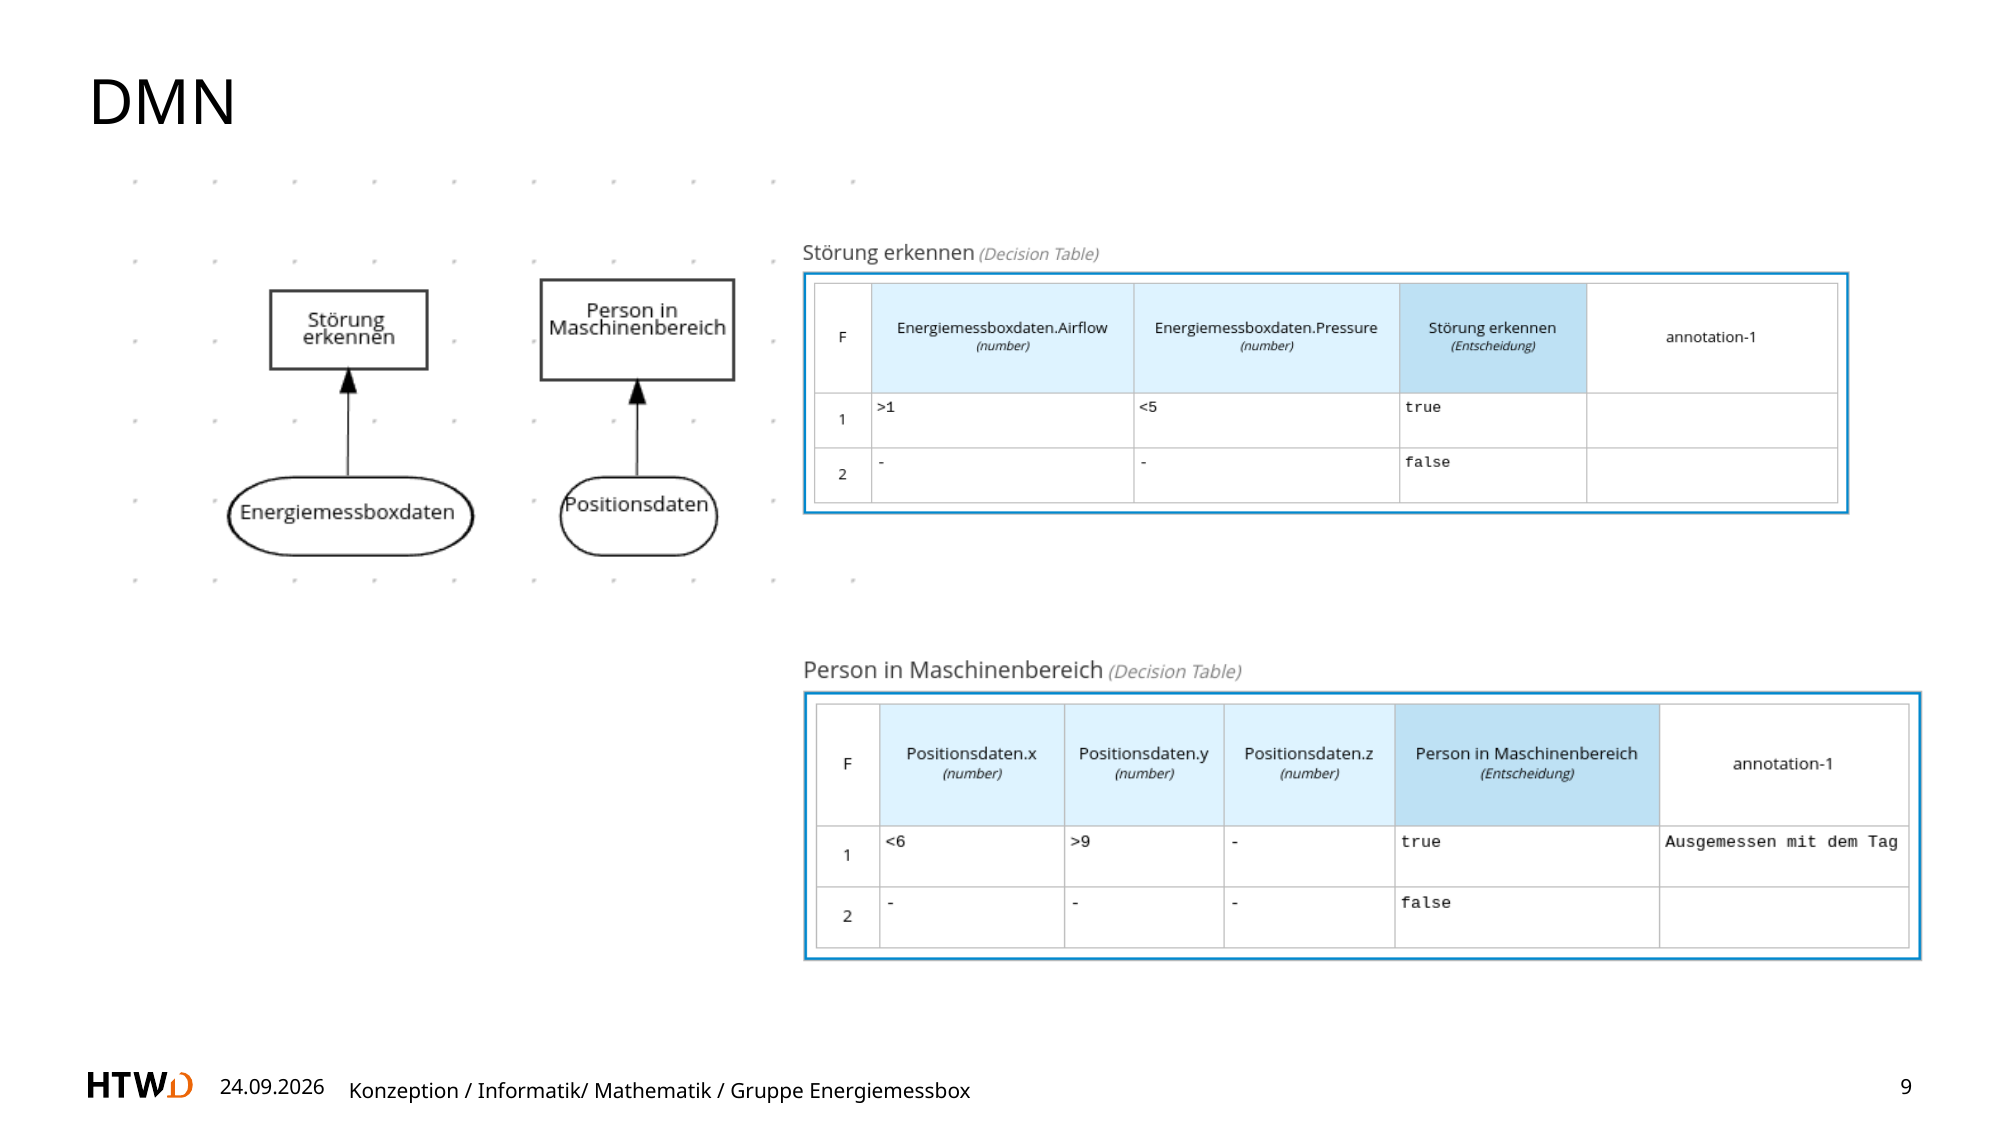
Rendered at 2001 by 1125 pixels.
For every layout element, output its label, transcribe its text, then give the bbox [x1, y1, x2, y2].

picture [88, 177, 1868, 646]
text_box Konzeption / Informatik/ Mathematik / Gruppe Energiemessbox [348, 1073, 1767, 1104]
title DMN [88, 61, 1912, 210]
picture [797, 649, 1930, 974]
